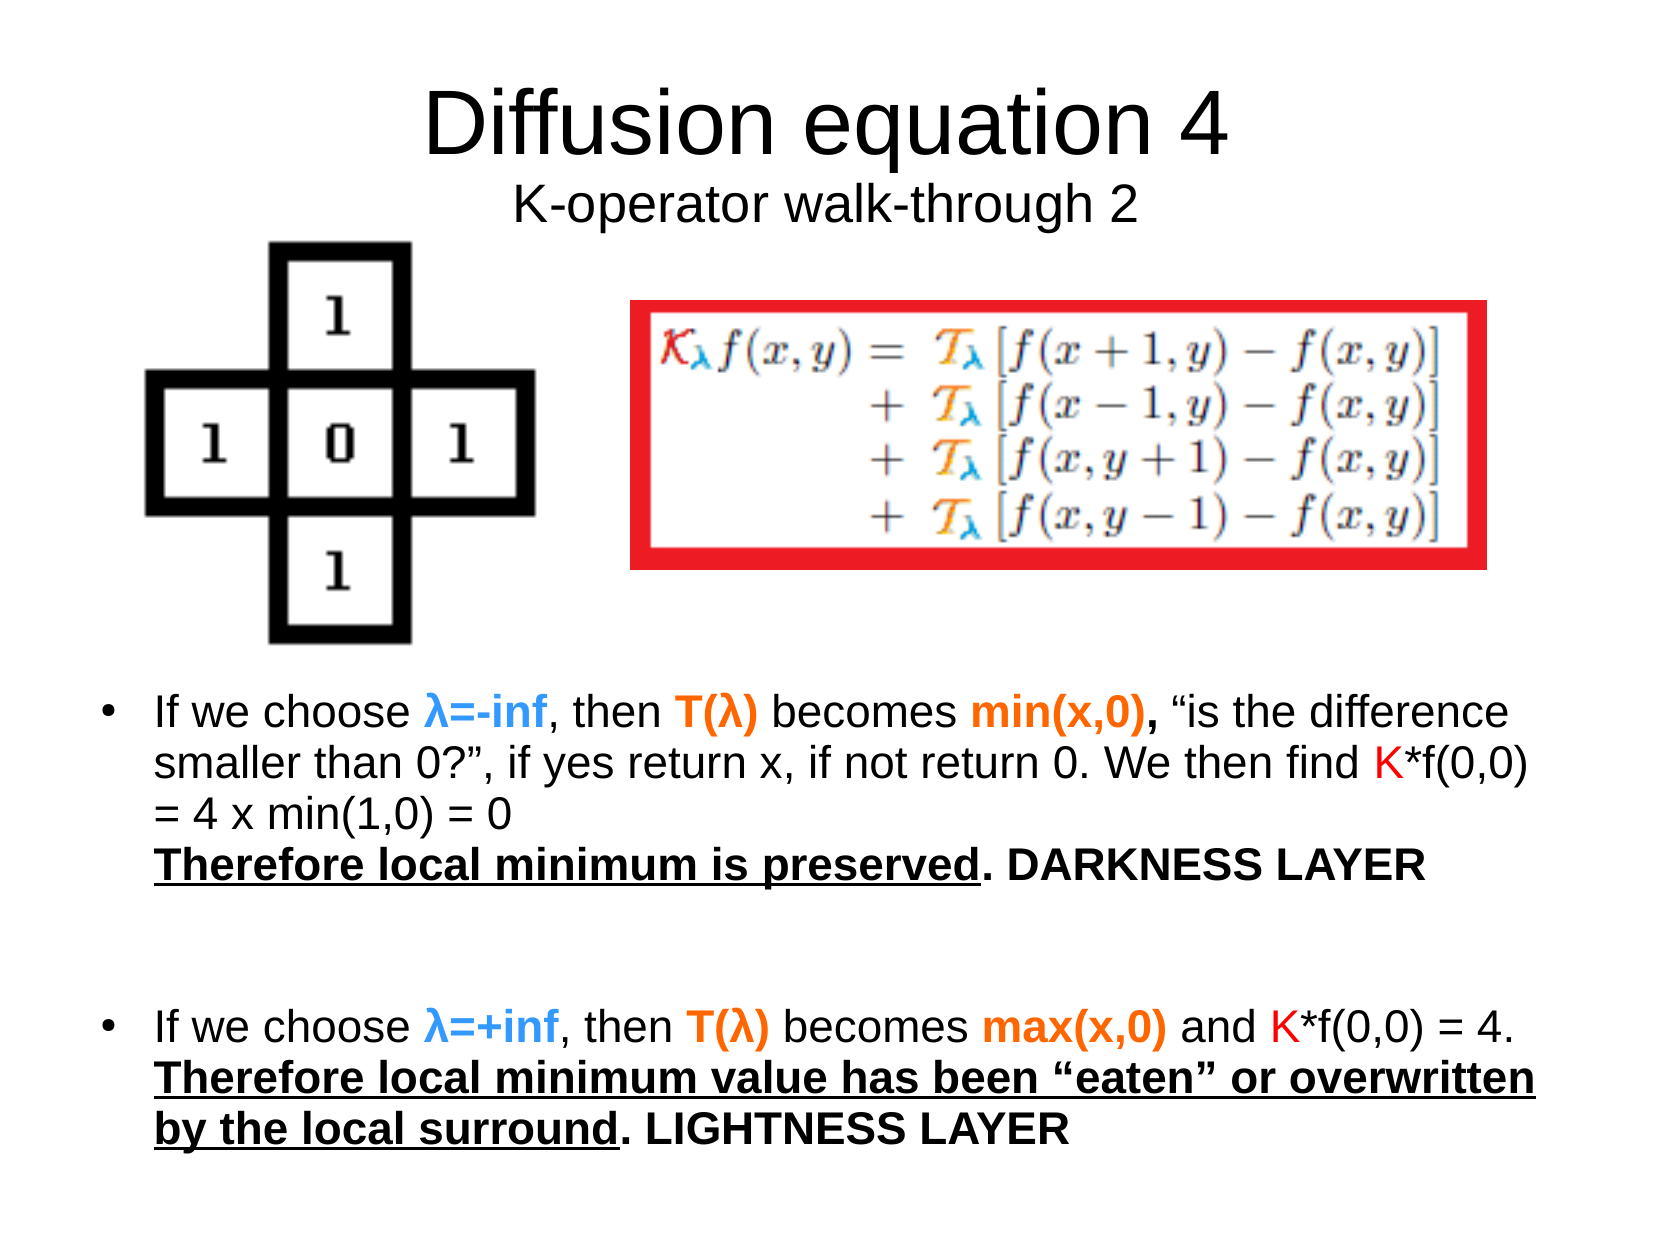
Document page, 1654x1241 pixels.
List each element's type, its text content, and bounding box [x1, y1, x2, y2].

picture [630, 300, 1487, 571]
picture [135, 224, 556, 661]
title Diffusion equation 4 K-operator walk-through 2 [82, 49, 1571, 257]
list If we choose λ=-inf, then T(λ) becomes min(x,0), “is the difference smaller than 0?”, if yes return x, if not return 0. We then find K*f(0,0) = 4 x min(1,0) = 0 Therefore local minimum is preserved. DARKNESS LAYER If we choose λ=+inf, then T(λ) becomes max(x,0) and K*f(0,0) = 4. Therefore local minimum value has been “eaten” or overwritten by the local surround. LIGHTNESS LAYER [82, 685, 1538, 1156]
